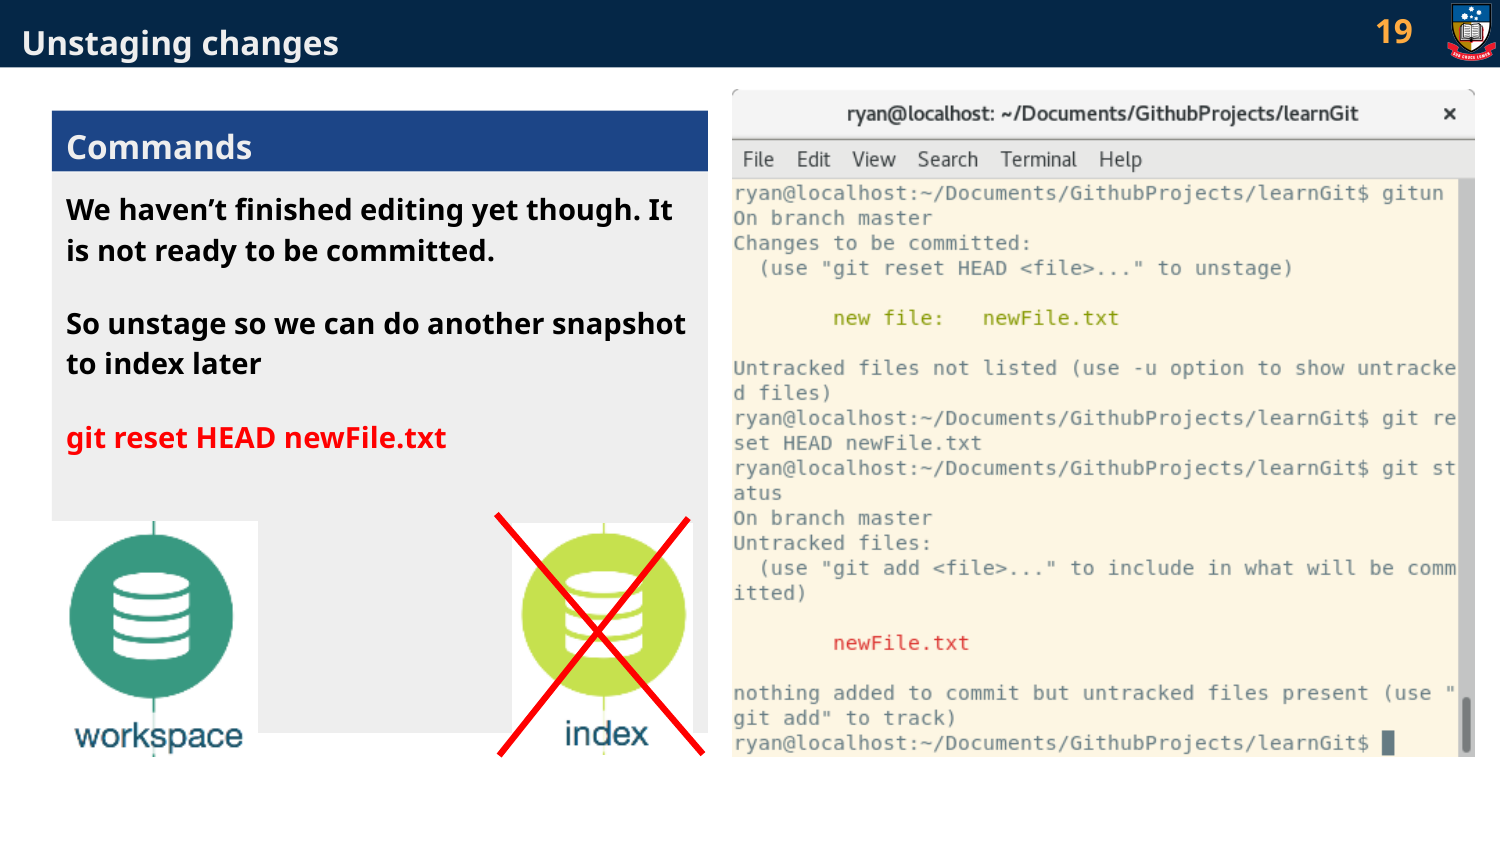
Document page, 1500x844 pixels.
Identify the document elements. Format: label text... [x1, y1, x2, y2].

subtitle Unstaging changes [6, 1, 728, 63]
picture [512, 523, 679, 626]
picture [512, 638, 693, 755]
slide_number <number> [1338, 0, 1428, 65]
picture [512, 539, 592, 733]
picture [51, 521, 258, 757]
list We haven’t finished editing yet though. It is not ready to be committed. So unstage so we can do another snapshot to index later git reset HEAD newFile.txt [51, 171, 708, 672]
picture [603, 523, 693, 736]
title Commands [51, 110, 708, 171]
picture [732, 89, 1475, 757]
picture [1446, 1, 1497, 63]
